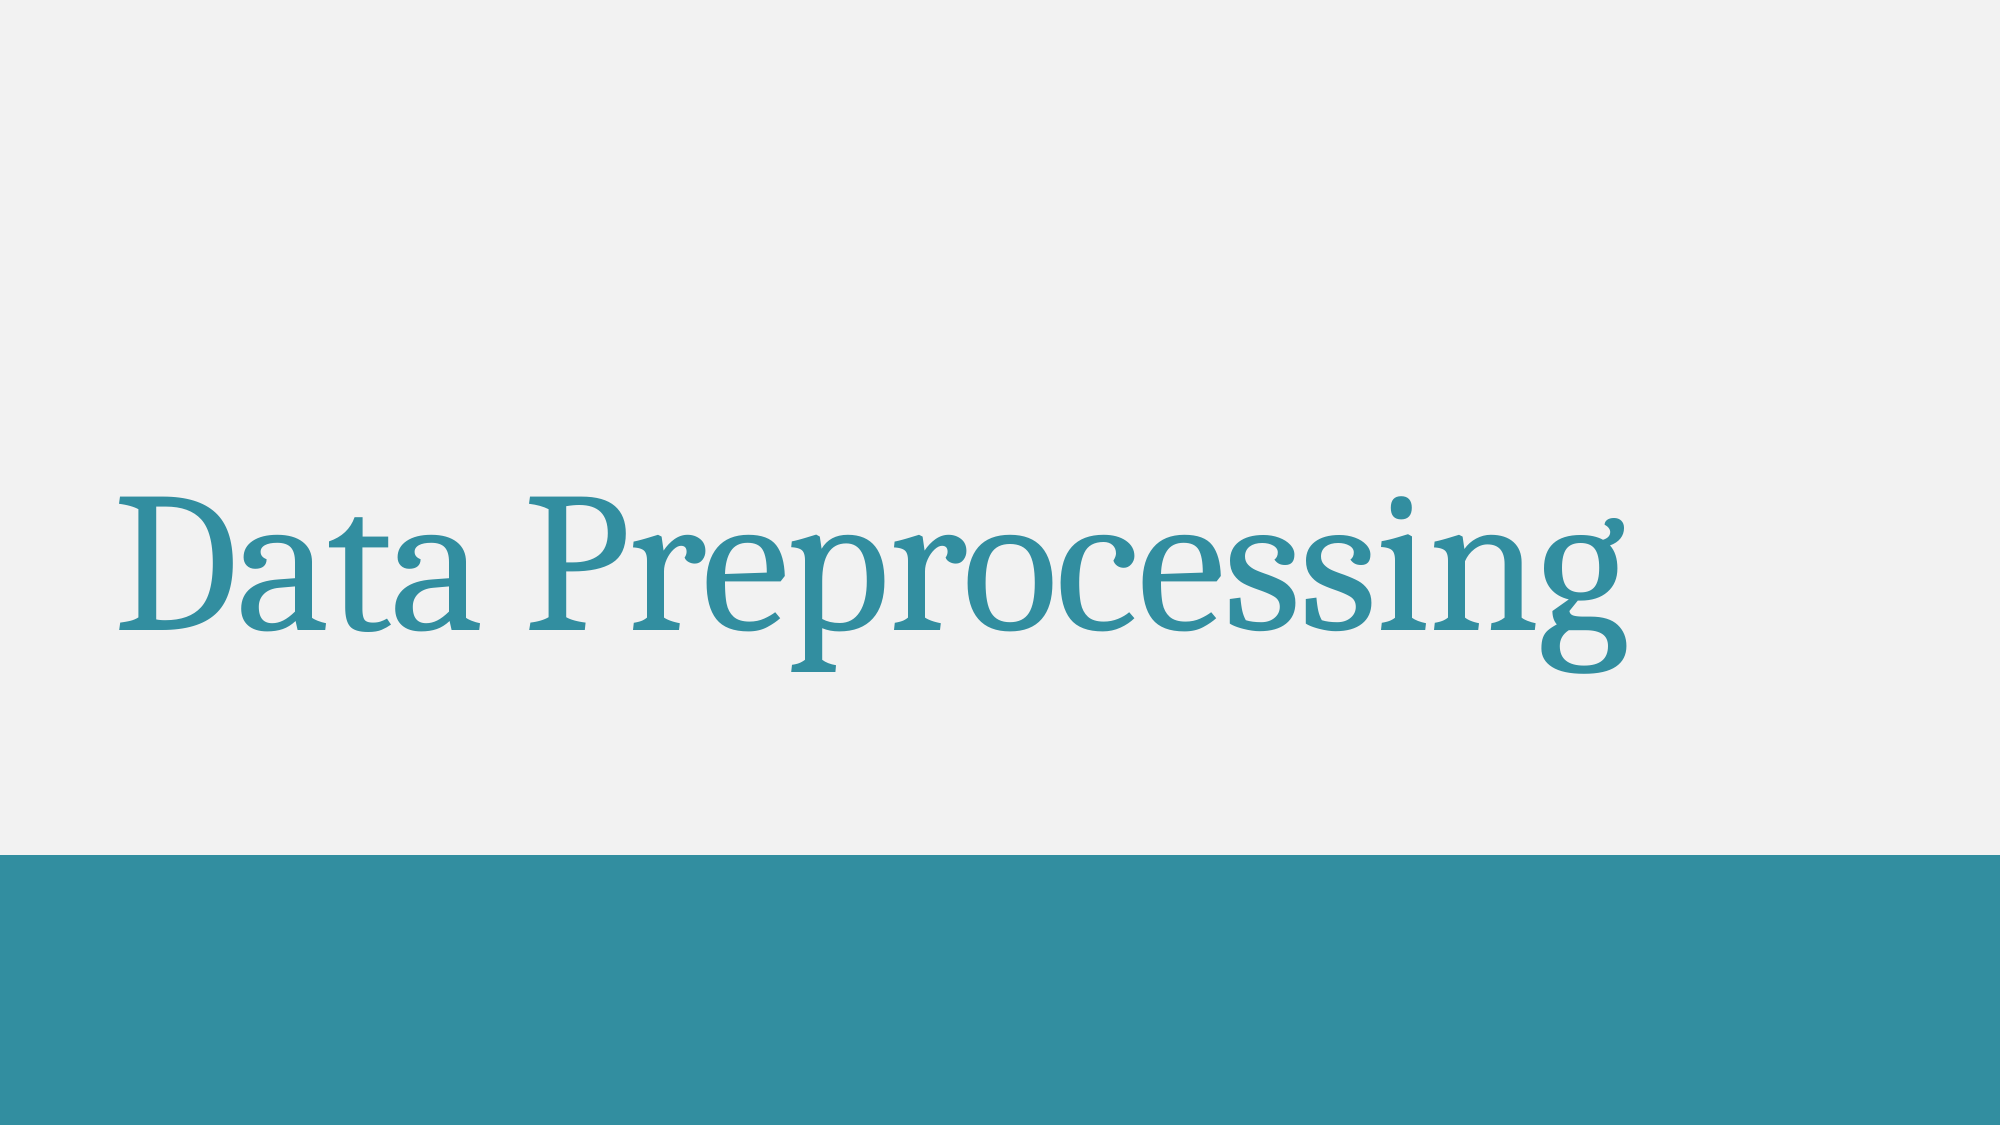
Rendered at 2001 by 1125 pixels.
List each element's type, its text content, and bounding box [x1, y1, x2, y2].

title Data Preprocessing [98, 126, 1825, 803]
text_box [0, 0, 2000, 1125]
